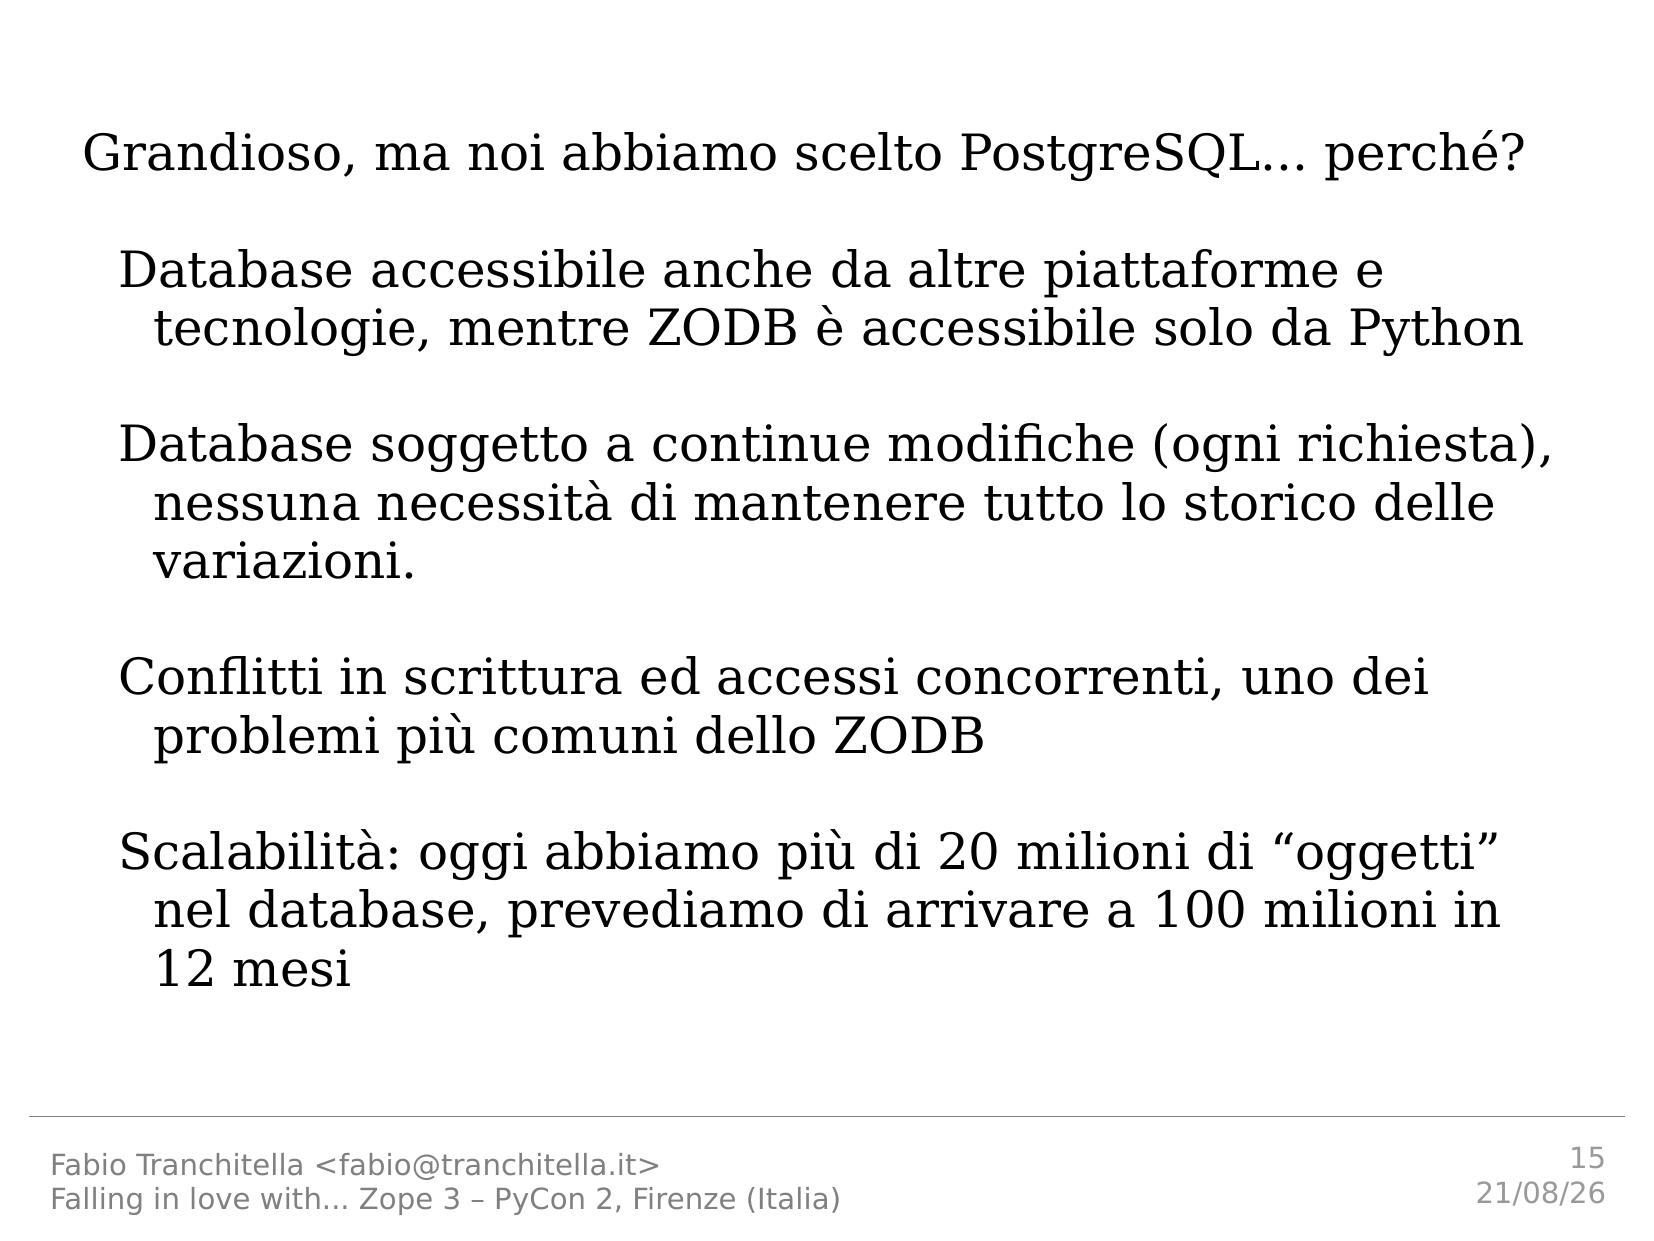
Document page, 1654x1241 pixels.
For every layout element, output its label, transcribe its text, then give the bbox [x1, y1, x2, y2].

subtitle Grandioso, ma noi abbiamo scelto PostgreSQL... perché? Database accessibile anche da altre piattaforme e tecnologie, mentre ZODB è accessibile solo da Python Database soggetto a continue modifiche (ogni richiesta), nessuna necessità di mantenere tutto lo storico delle variazioni. Conflitti in scrittura ed accessi concorrenti, uno dei problemi più comuni dello ZODB Scalabilità: oggi abbiamo più di 20 milioni di “oggetti” nel database, prevediamo di arrivare a 100 milioni in 12 mesi [82, 59, 1571, 1063]
